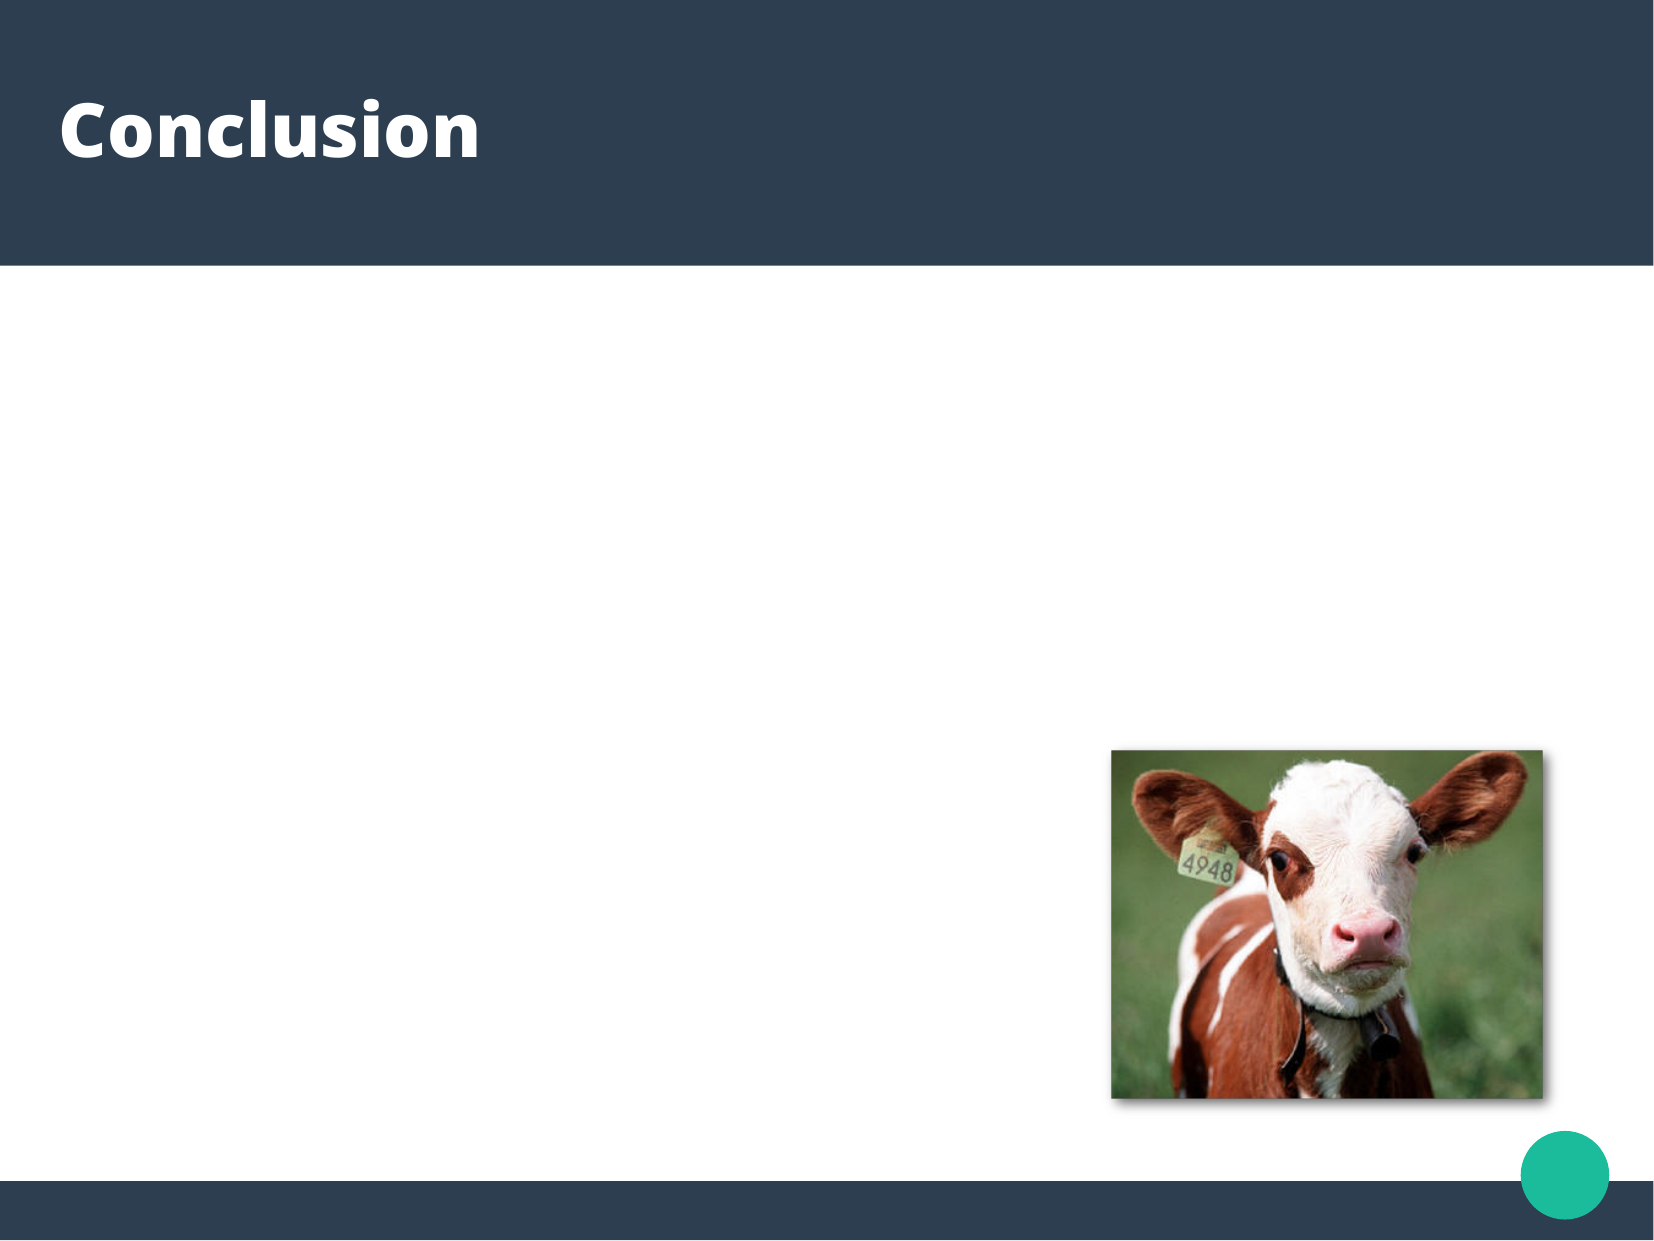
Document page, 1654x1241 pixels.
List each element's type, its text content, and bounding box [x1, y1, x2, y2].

picture [1098, 737, 1566, 1123]
title Conclusion [59, 49, 1595, 207]
